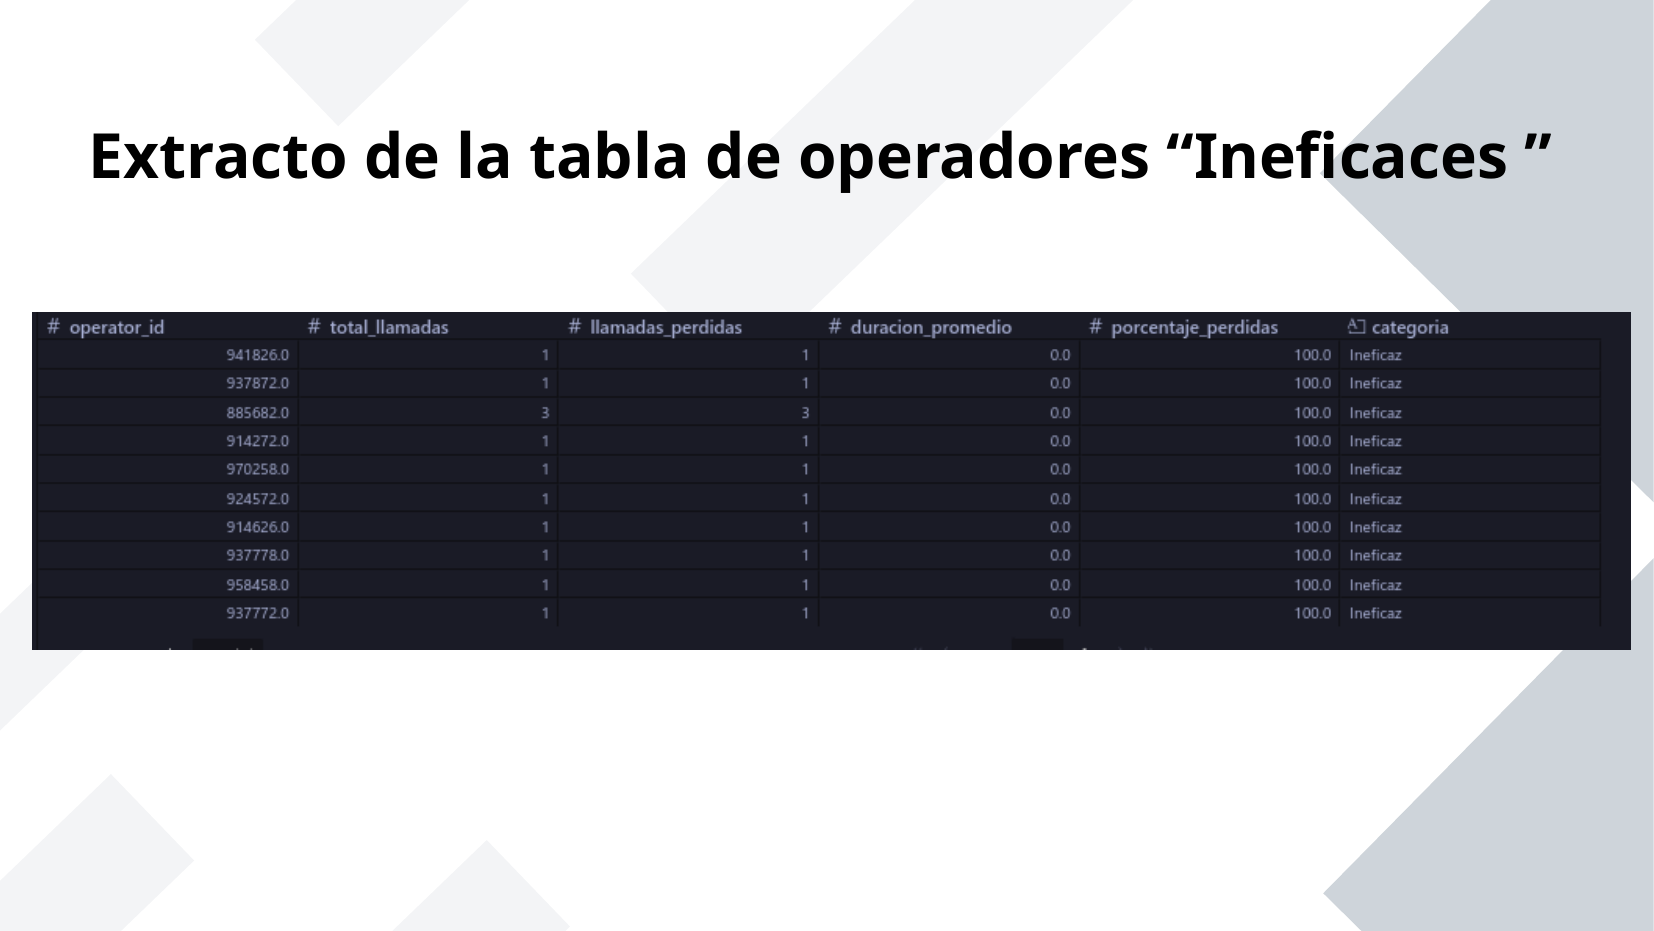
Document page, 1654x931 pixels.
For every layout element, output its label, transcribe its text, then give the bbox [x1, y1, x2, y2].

picture [32, 312, 1631, 650]
title Extracto de la tabla de operadores “Ineficaces ” [76, 76, 1565, 233]
